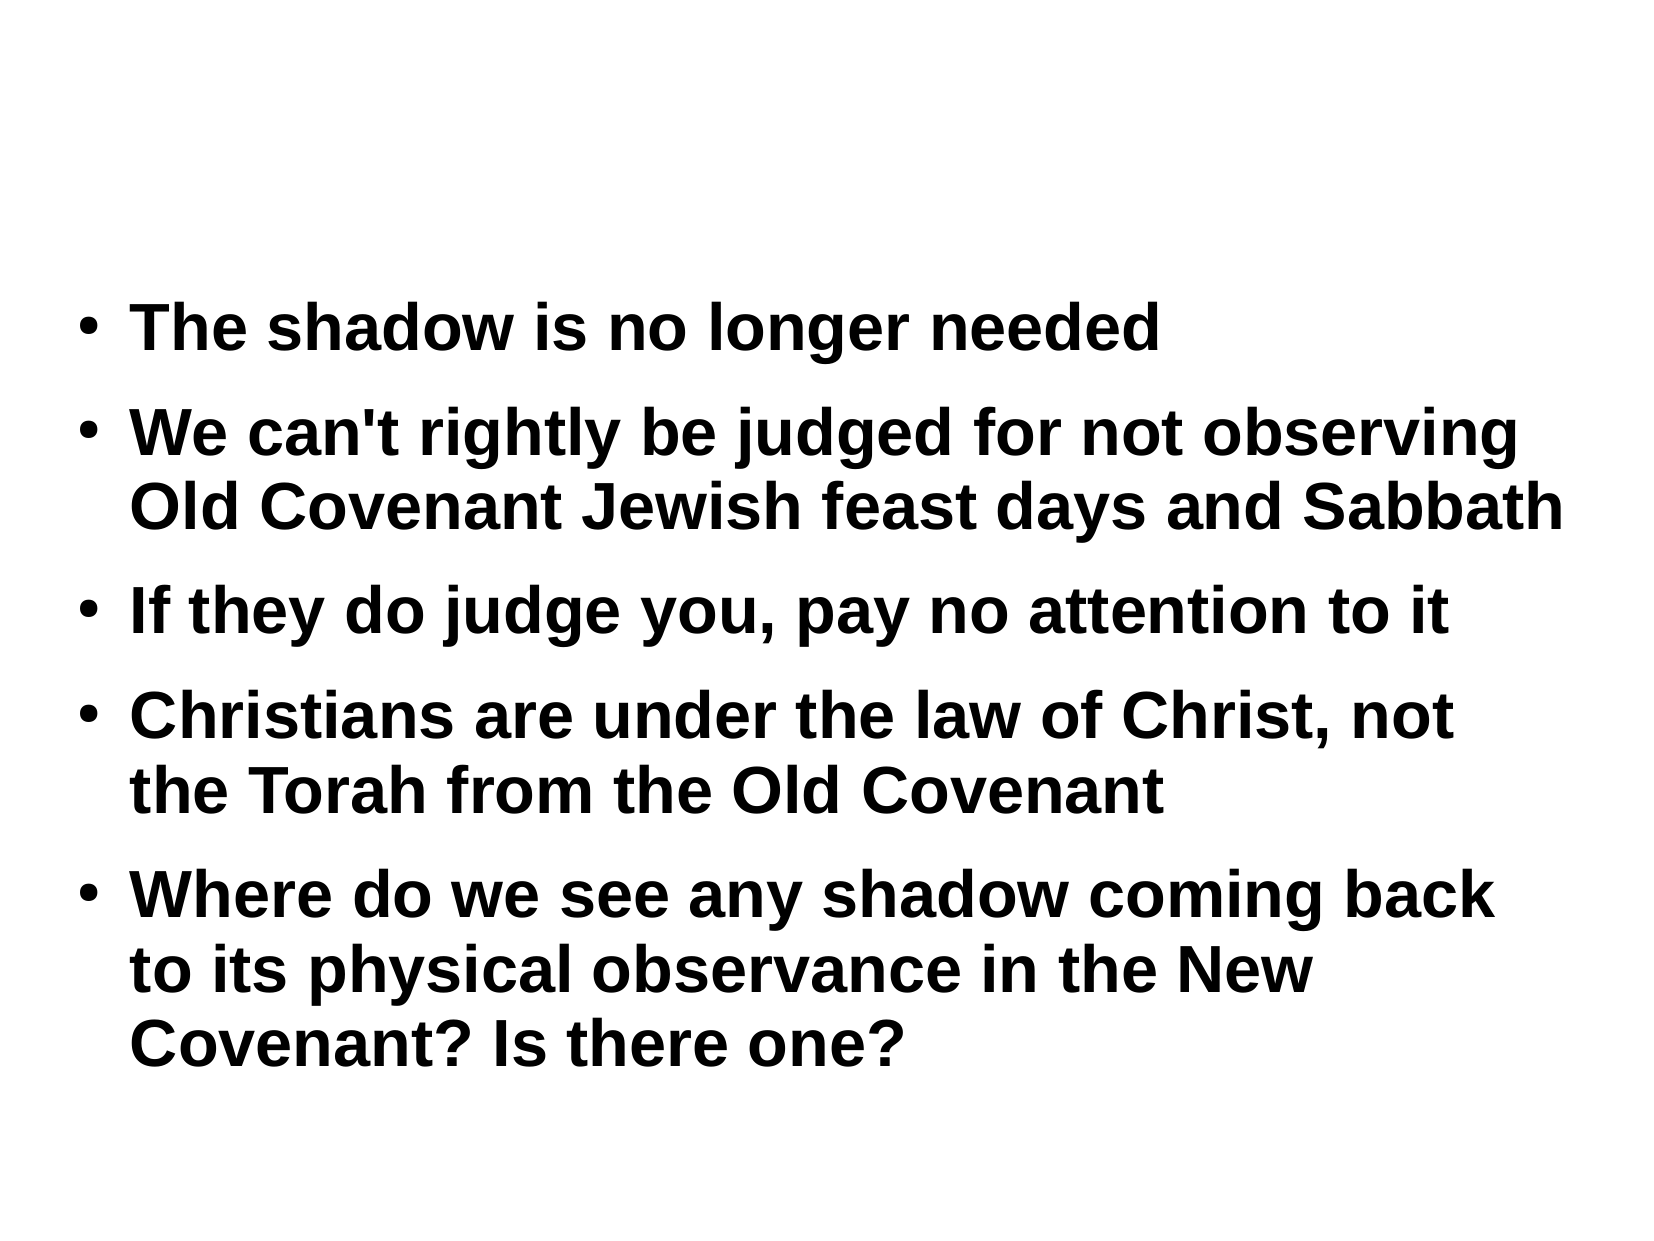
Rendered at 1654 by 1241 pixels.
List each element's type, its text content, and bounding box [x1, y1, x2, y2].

list The shadow is no longer needed We can't rightly be judged for not observing Old Covenant Jewish feast days and Sabbath If they do judge you, pay no attention to it Christians are under the law of Christ, not the Torah from the Old Covenant Where do we see any shadow coming back to its physical observance in the New Covenant? Is there one? [59, 290, 1571, 1157]
